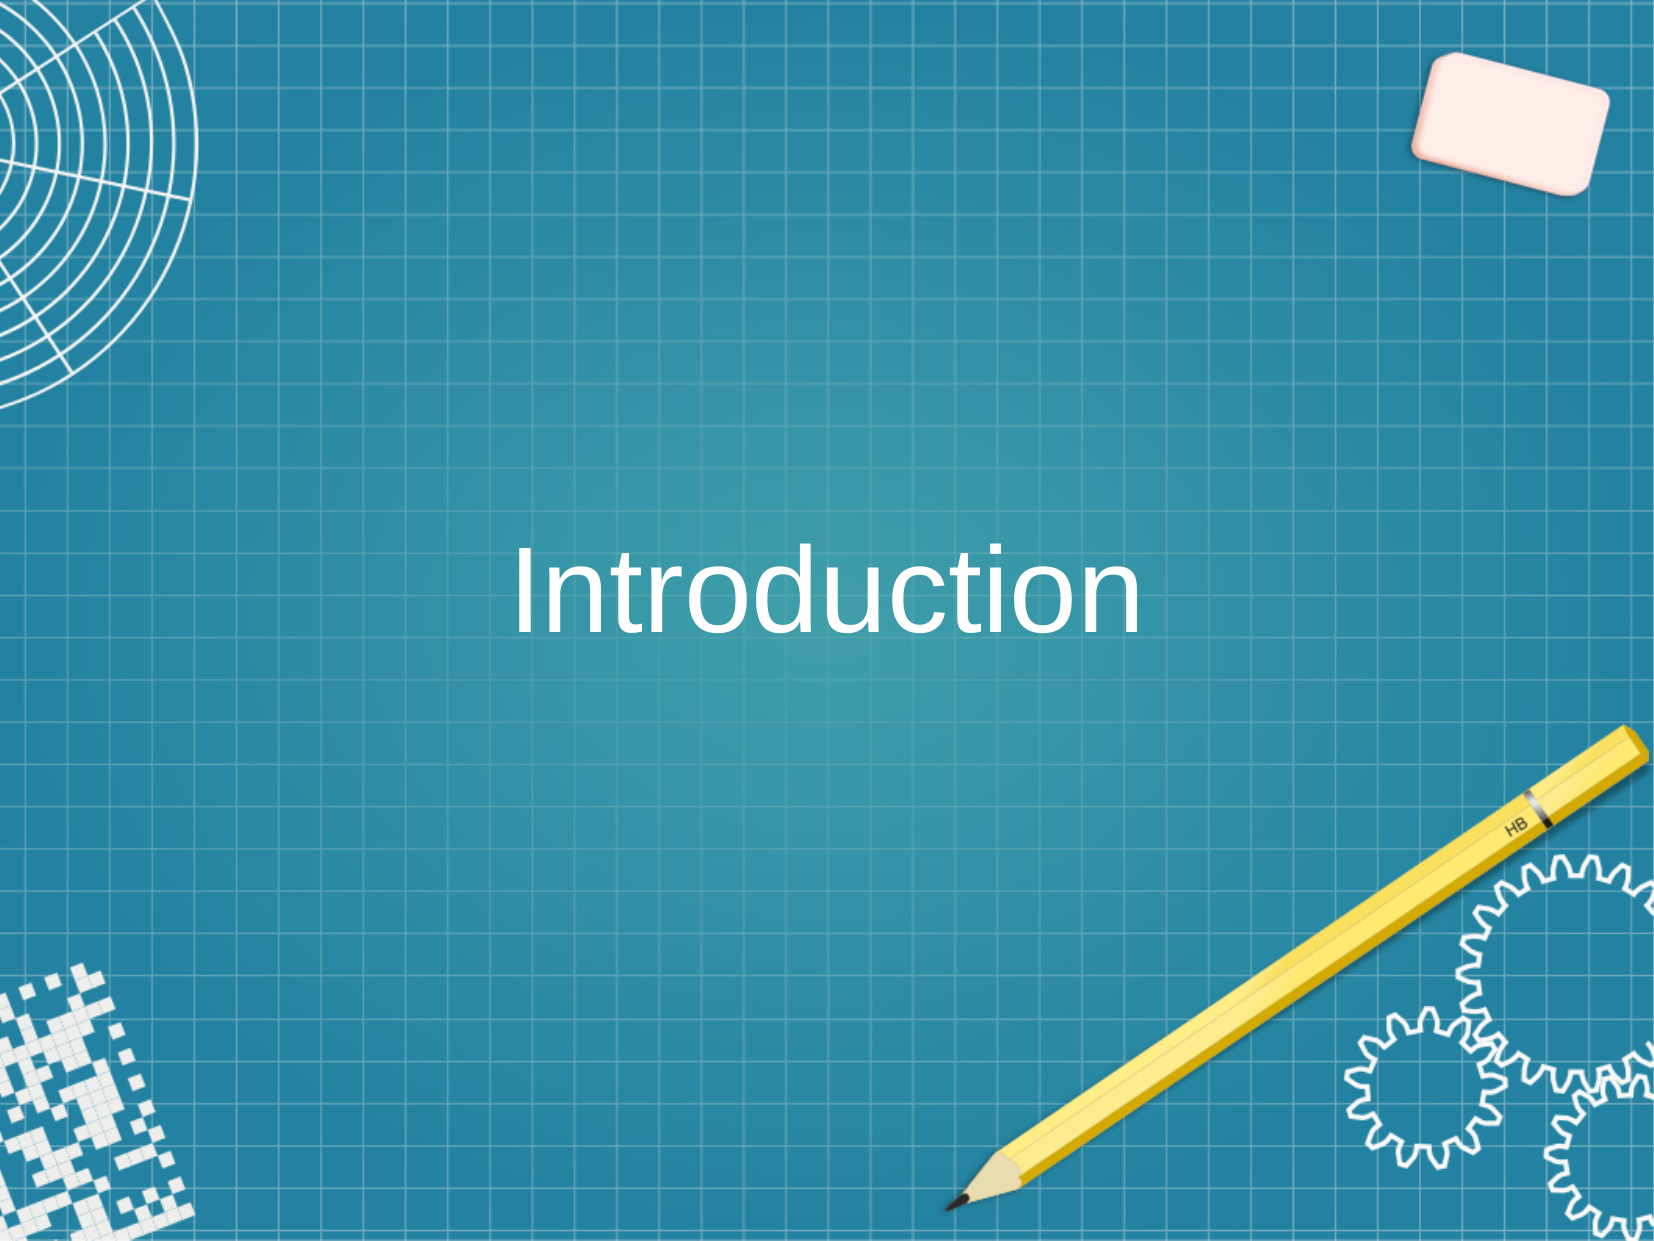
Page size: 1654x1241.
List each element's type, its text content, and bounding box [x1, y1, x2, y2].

title Introduction [82, 448, 1571, 733]
picture [0, 0, 1654, 1241]
